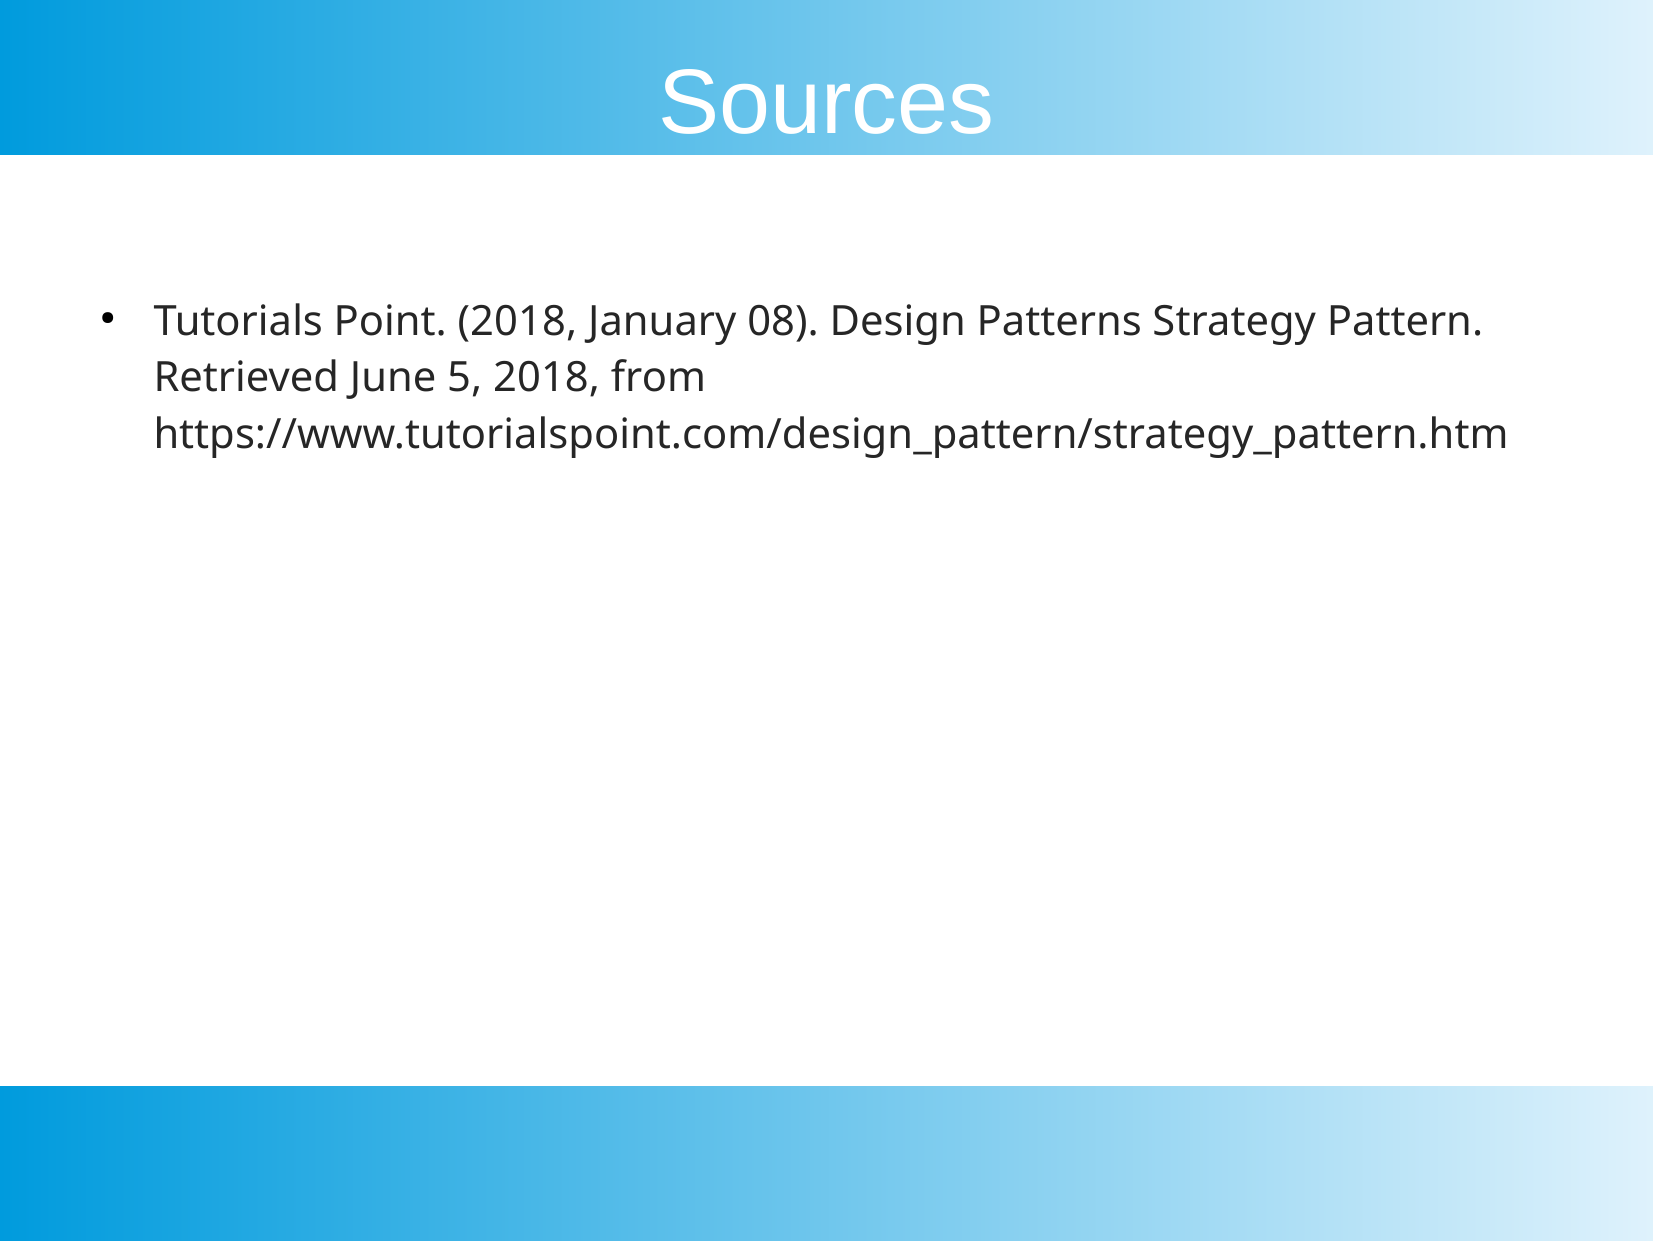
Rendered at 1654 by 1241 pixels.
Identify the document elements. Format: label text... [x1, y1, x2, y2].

list Tutorials Point. (2018, January 08). Design Patterns Strategy Pattern. Retrieved June 5, 2018, from https://www.tutorialspoint.com/design_pattern/strategy_pattern.htm [82, 290, 1571, 1010]
title Sources [82, 49, 1571, 155]
